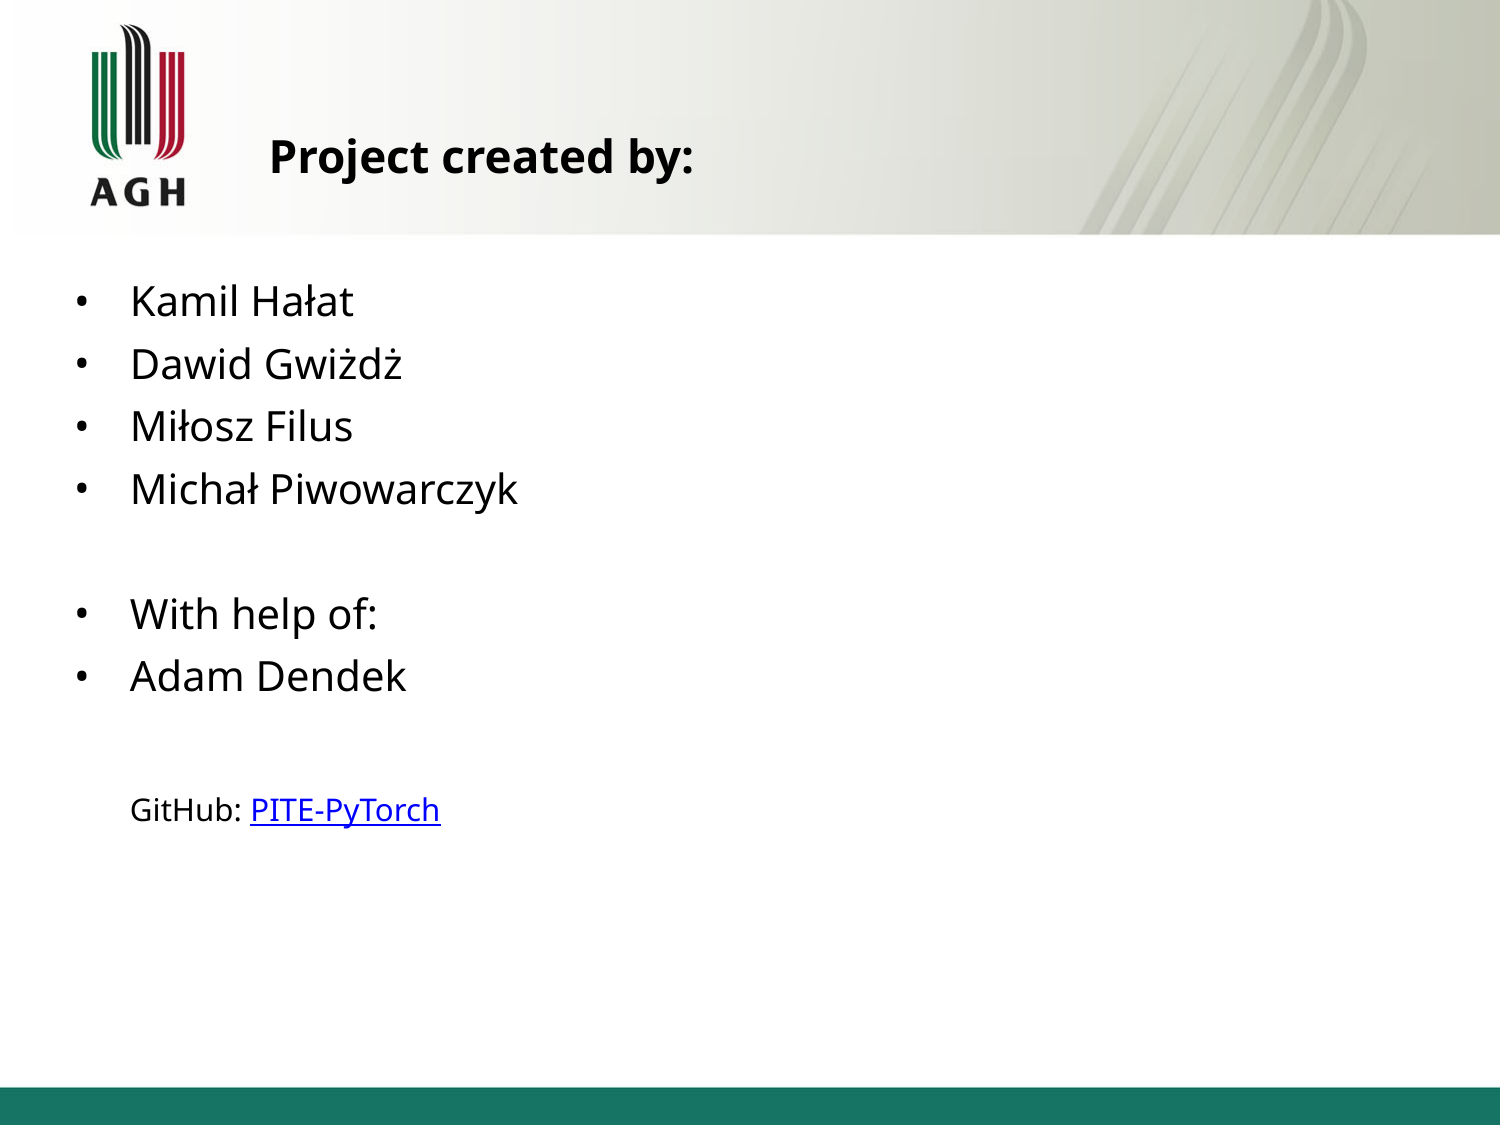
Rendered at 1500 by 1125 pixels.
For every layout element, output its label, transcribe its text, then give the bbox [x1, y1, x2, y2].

picture [0, 0, 1500, 1125]
text_box Kamil Hałat Dawid Gwiżdż Miłosz Filus Michał Piwowarczyk With help of: Adam Dendek GitHub: PITE-PyTorch [59, 267, 1230, 945]
text_box Project created by: [253, 119, 1425, 191]
